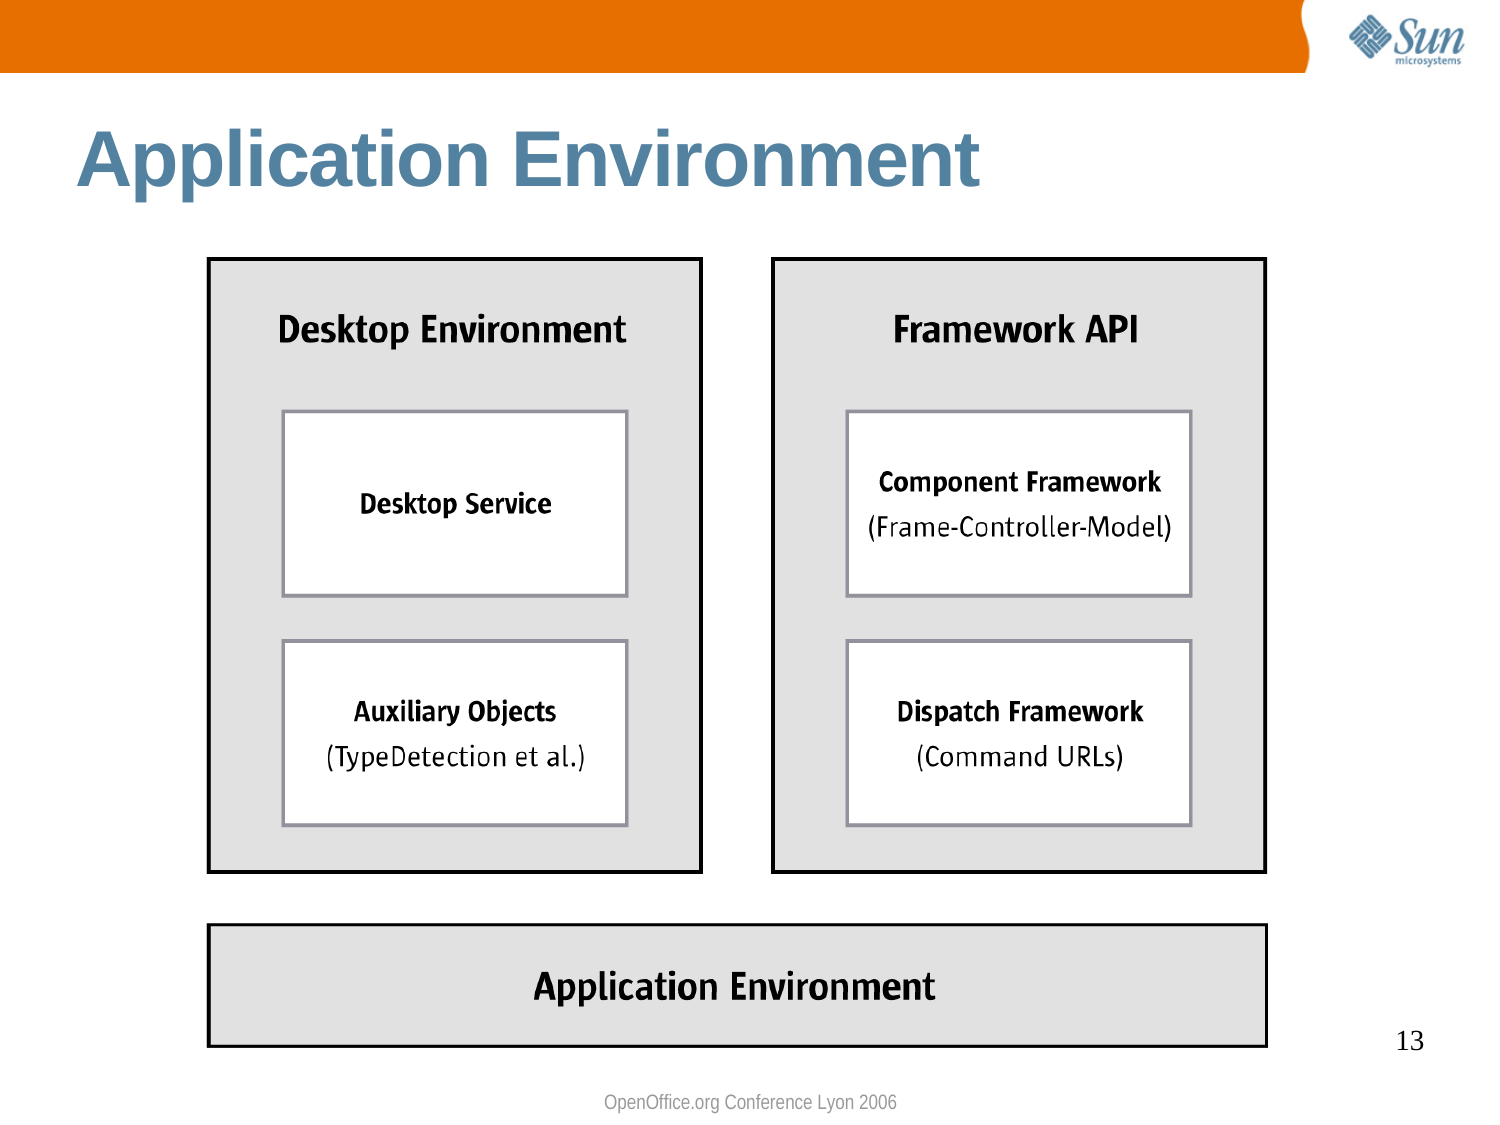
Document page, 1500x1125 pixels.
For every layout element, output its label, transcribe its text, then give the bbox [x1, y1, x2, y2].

picture [0, 0, 1500, 73]
title Application Environment [75, 123, 1437, 227]
picture [206, 257, 1268, 1048]
